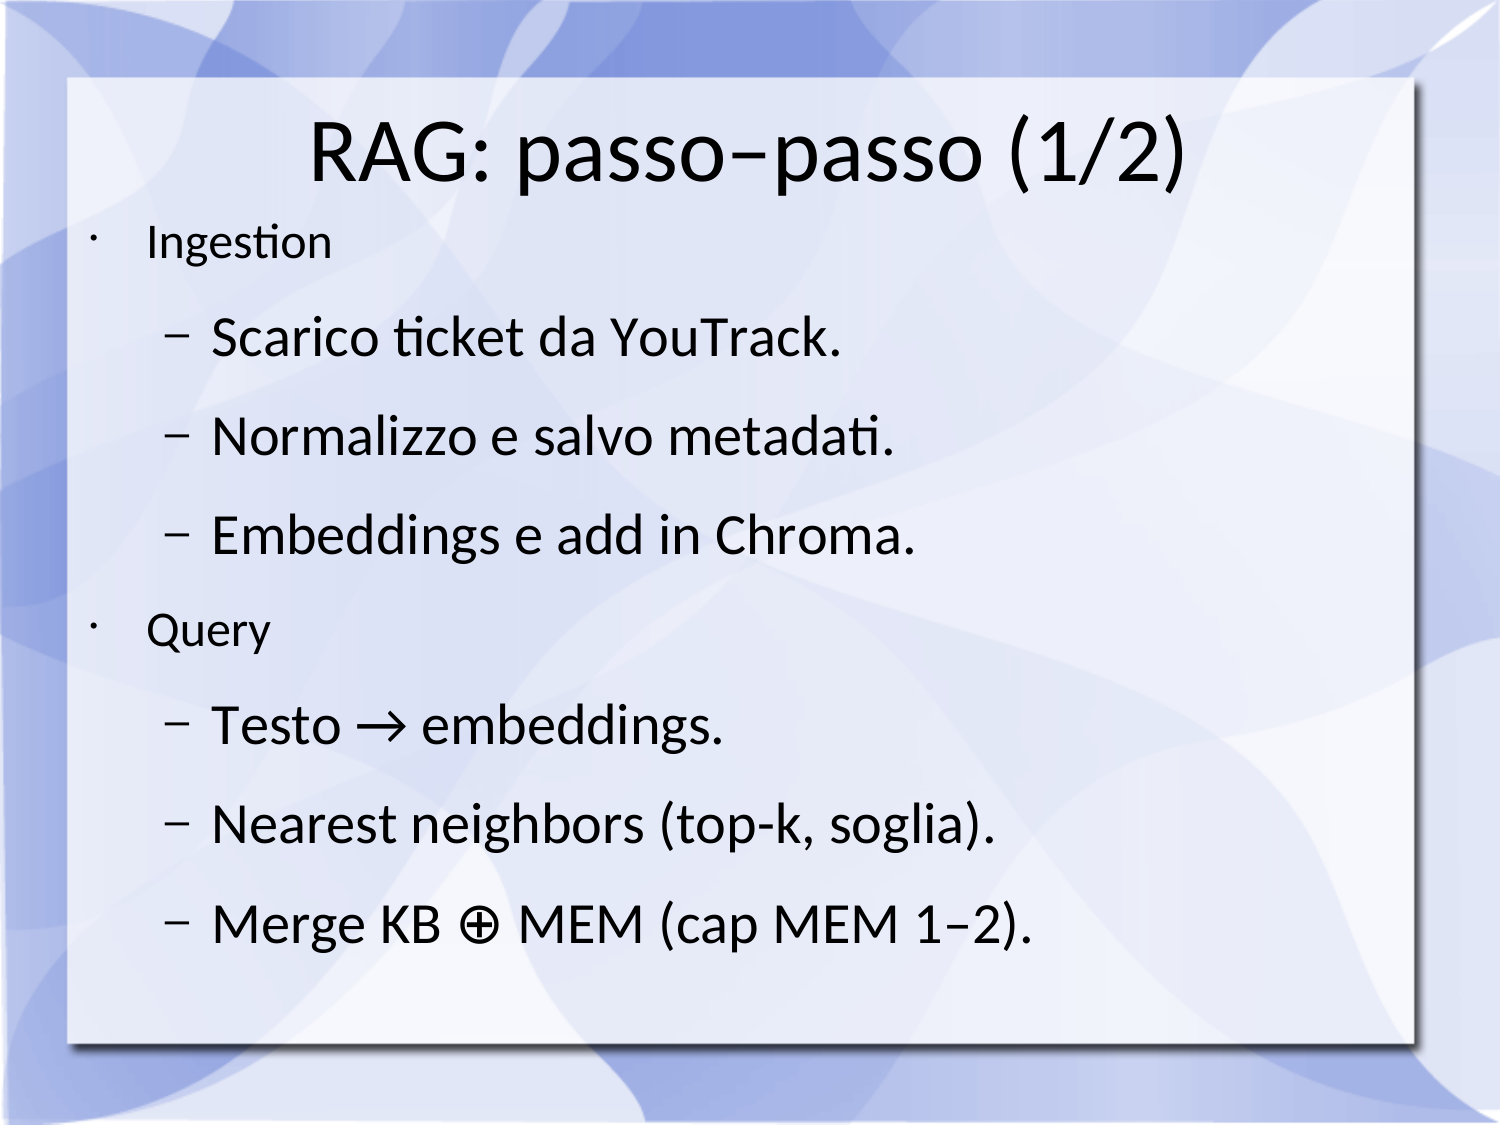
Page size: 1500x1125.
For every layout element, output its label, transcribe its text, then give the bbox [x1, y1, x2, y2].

picture [0, 0, 1500, 1125]
title RAG: passo–passo (1/2) [75, 82, 1425, 200]
list Ingestion Scarico ticket da YouTrack. Normalizzo e salvo metadati. Embeddings e add in Chroma. Query Testo → embeddings. Nearest neighbors (top-k, soglia). Merge KB ⊕ MEM (cap MEM 1–2). [75, 200, 1425, 944]
